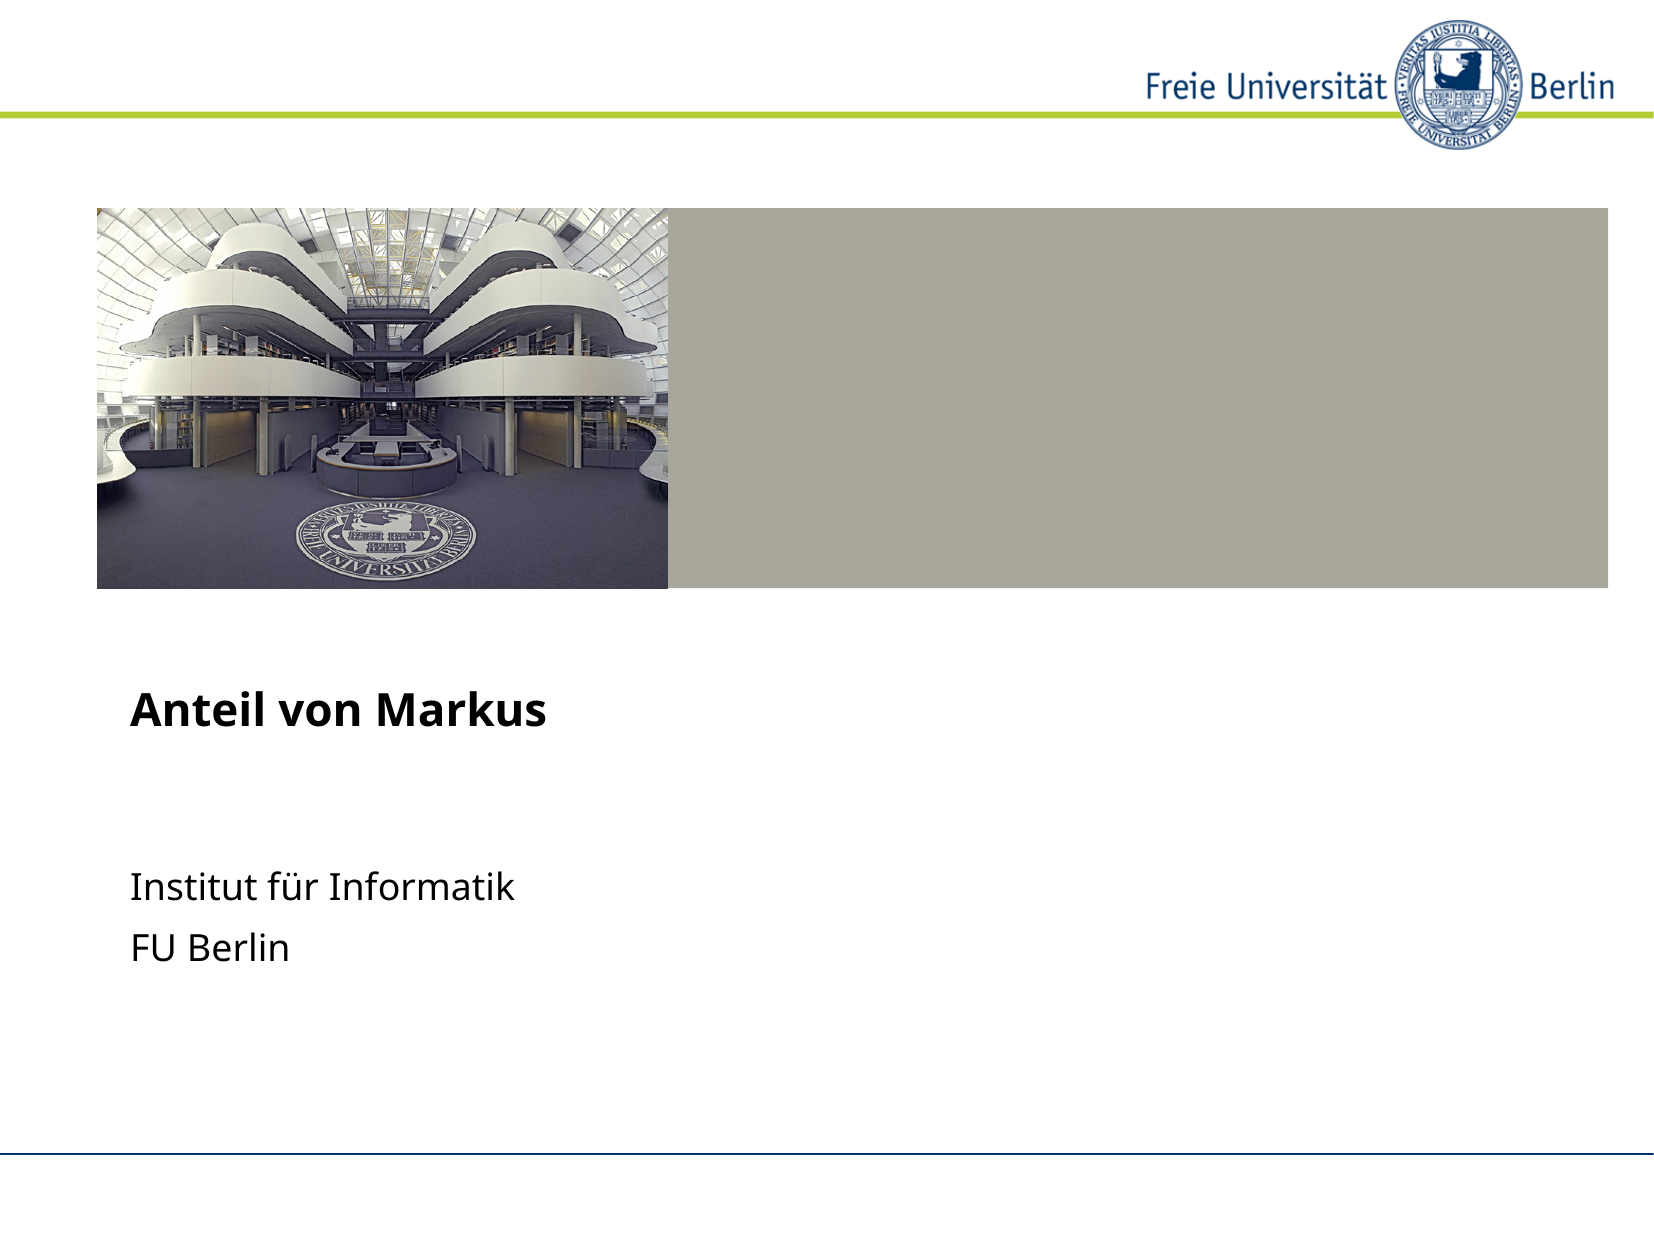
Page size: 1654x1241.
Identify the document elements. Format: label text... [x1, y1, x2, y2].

title Anteil von Markus [130, 632, 1361, 770]
picture [97, 208, 668, 589]
text_box [668, 208, 1609, 589]
subtitle Institut für Informatik FU Berlin [130, 770, 1433, 1053]
picture [1139, 20, 1620, 151]
